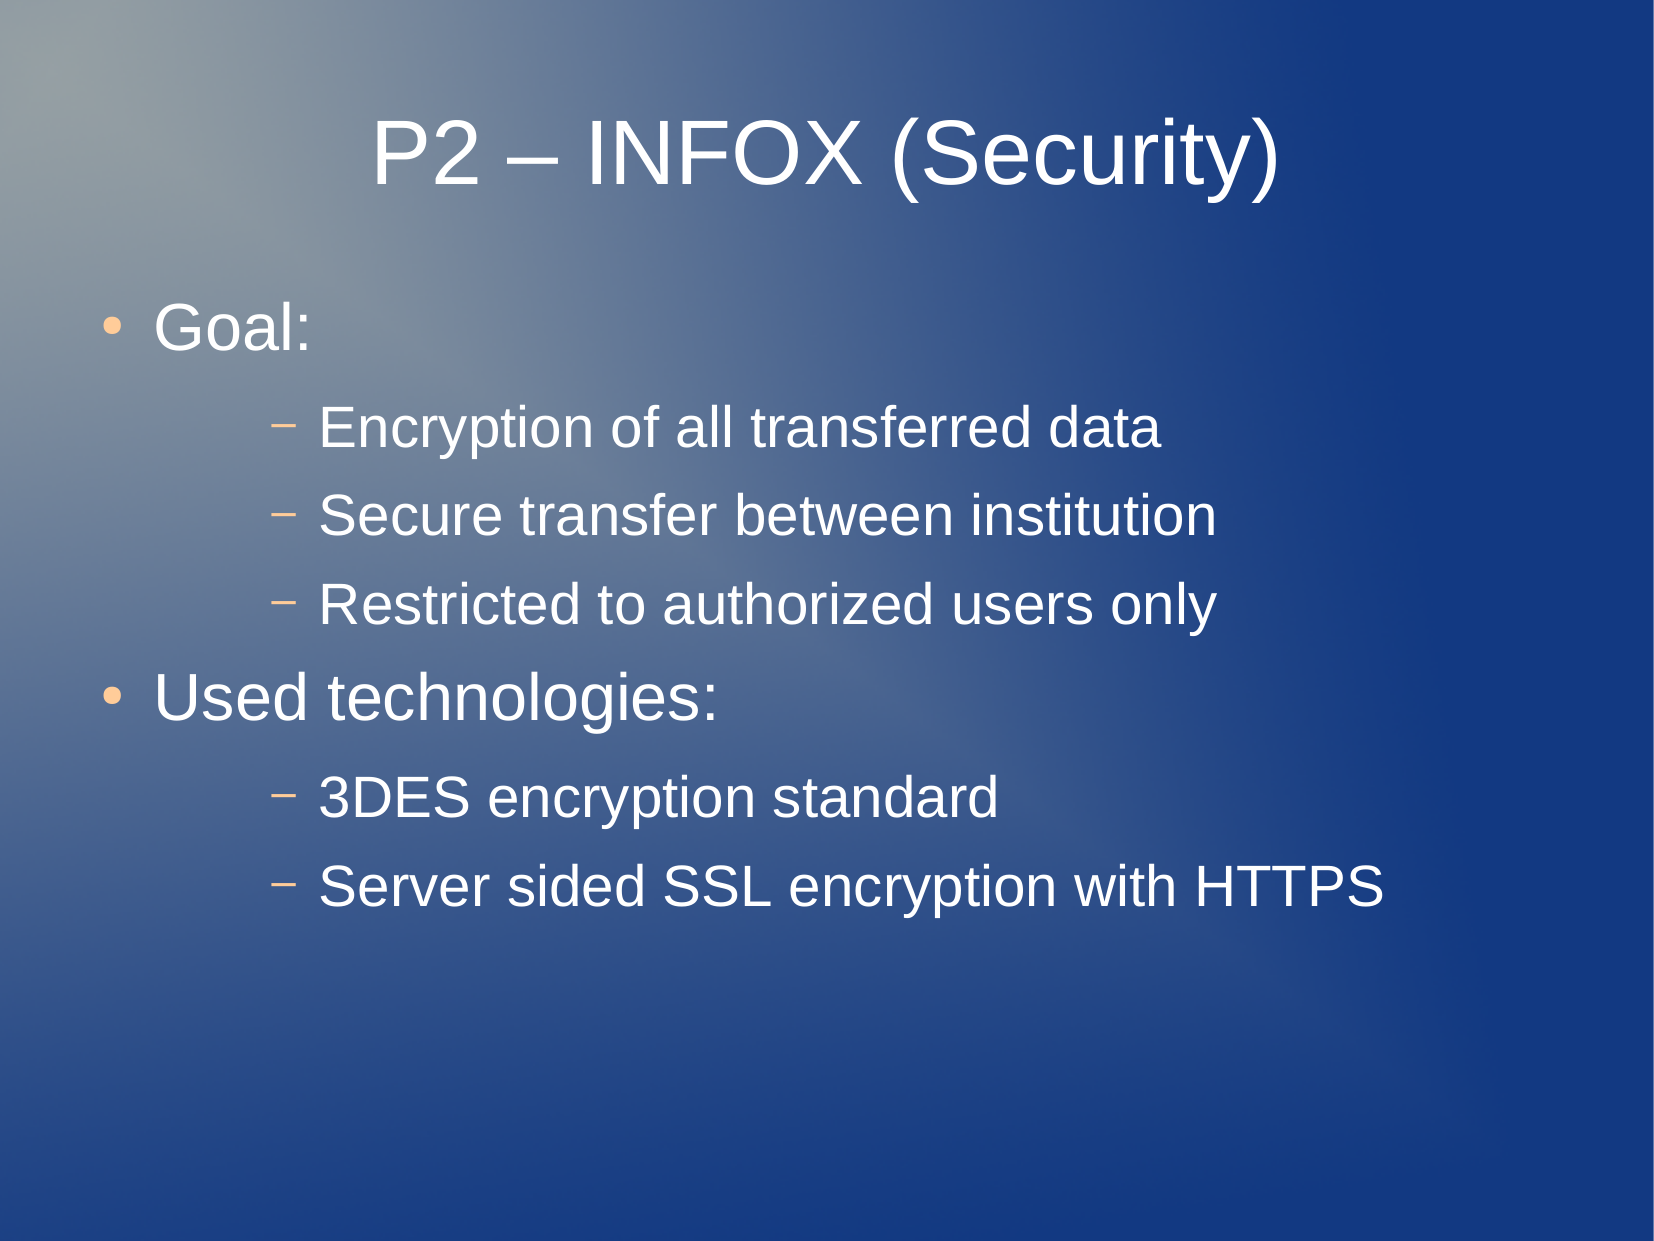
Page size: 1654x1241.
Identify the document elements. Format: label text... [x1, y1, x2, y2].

picture [0, 0, 1654, 1241]
list Goal: Encryption of all transferred data Secure transfer between institution Restricted to authorized users only Used technologies: 3DES encryption standard Server sided SSL encryption with HTTPS [82, 290, 1571, 1109]
title P2 – INFOX (Security) [82, 49, 1571, 257]
